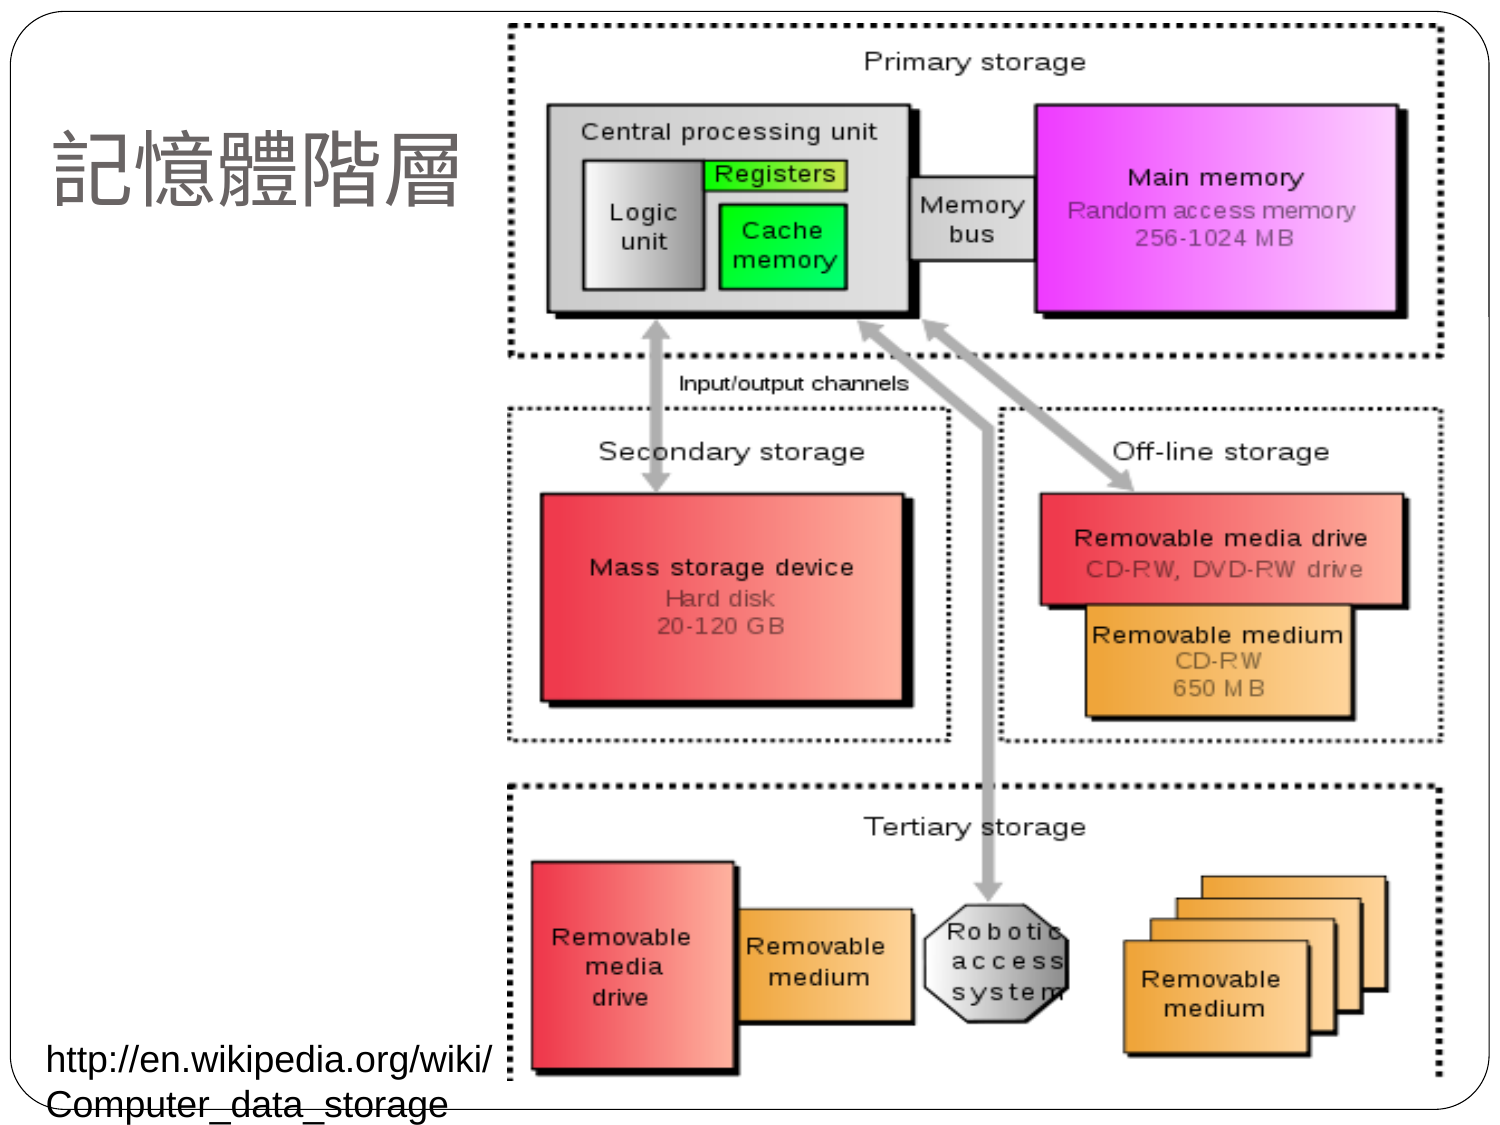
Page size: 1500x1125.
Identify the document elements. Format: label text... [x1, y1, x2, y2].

picture [507, 23, 1454, 1081]
title 記憶體階層 [35, 9, 485, 233]
text_box http://en.wikipedia.org/wiki/Computer_data_storage [30, 1027, 910, 1088]
